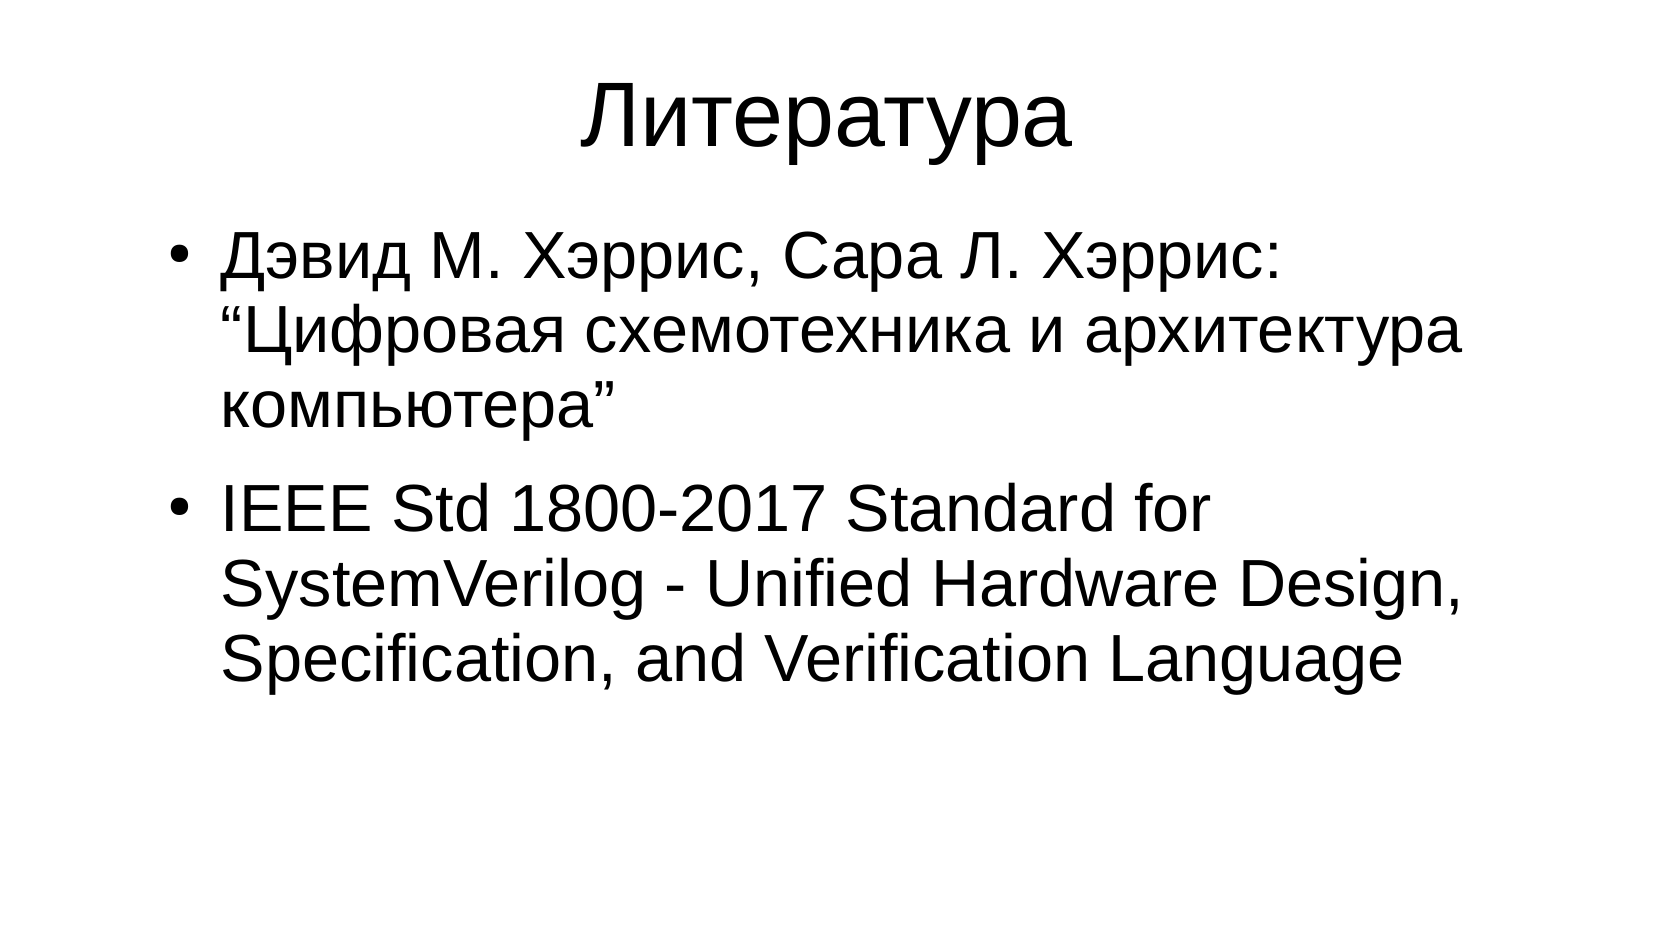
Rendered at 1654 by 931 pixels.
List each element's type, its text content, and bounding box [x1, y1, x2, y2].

title Литература [82, 37, 1571, 193]
list Дэвид М. Хэррис, Сара Л. Хэррис: “Цифровая схемотехника и архитектура компьютера” IEEE Std 1800-2017 Standard for SystemVerilog - Unified Hardware Design, Specification, and Verification Language [150, 217, 1571, 758]
